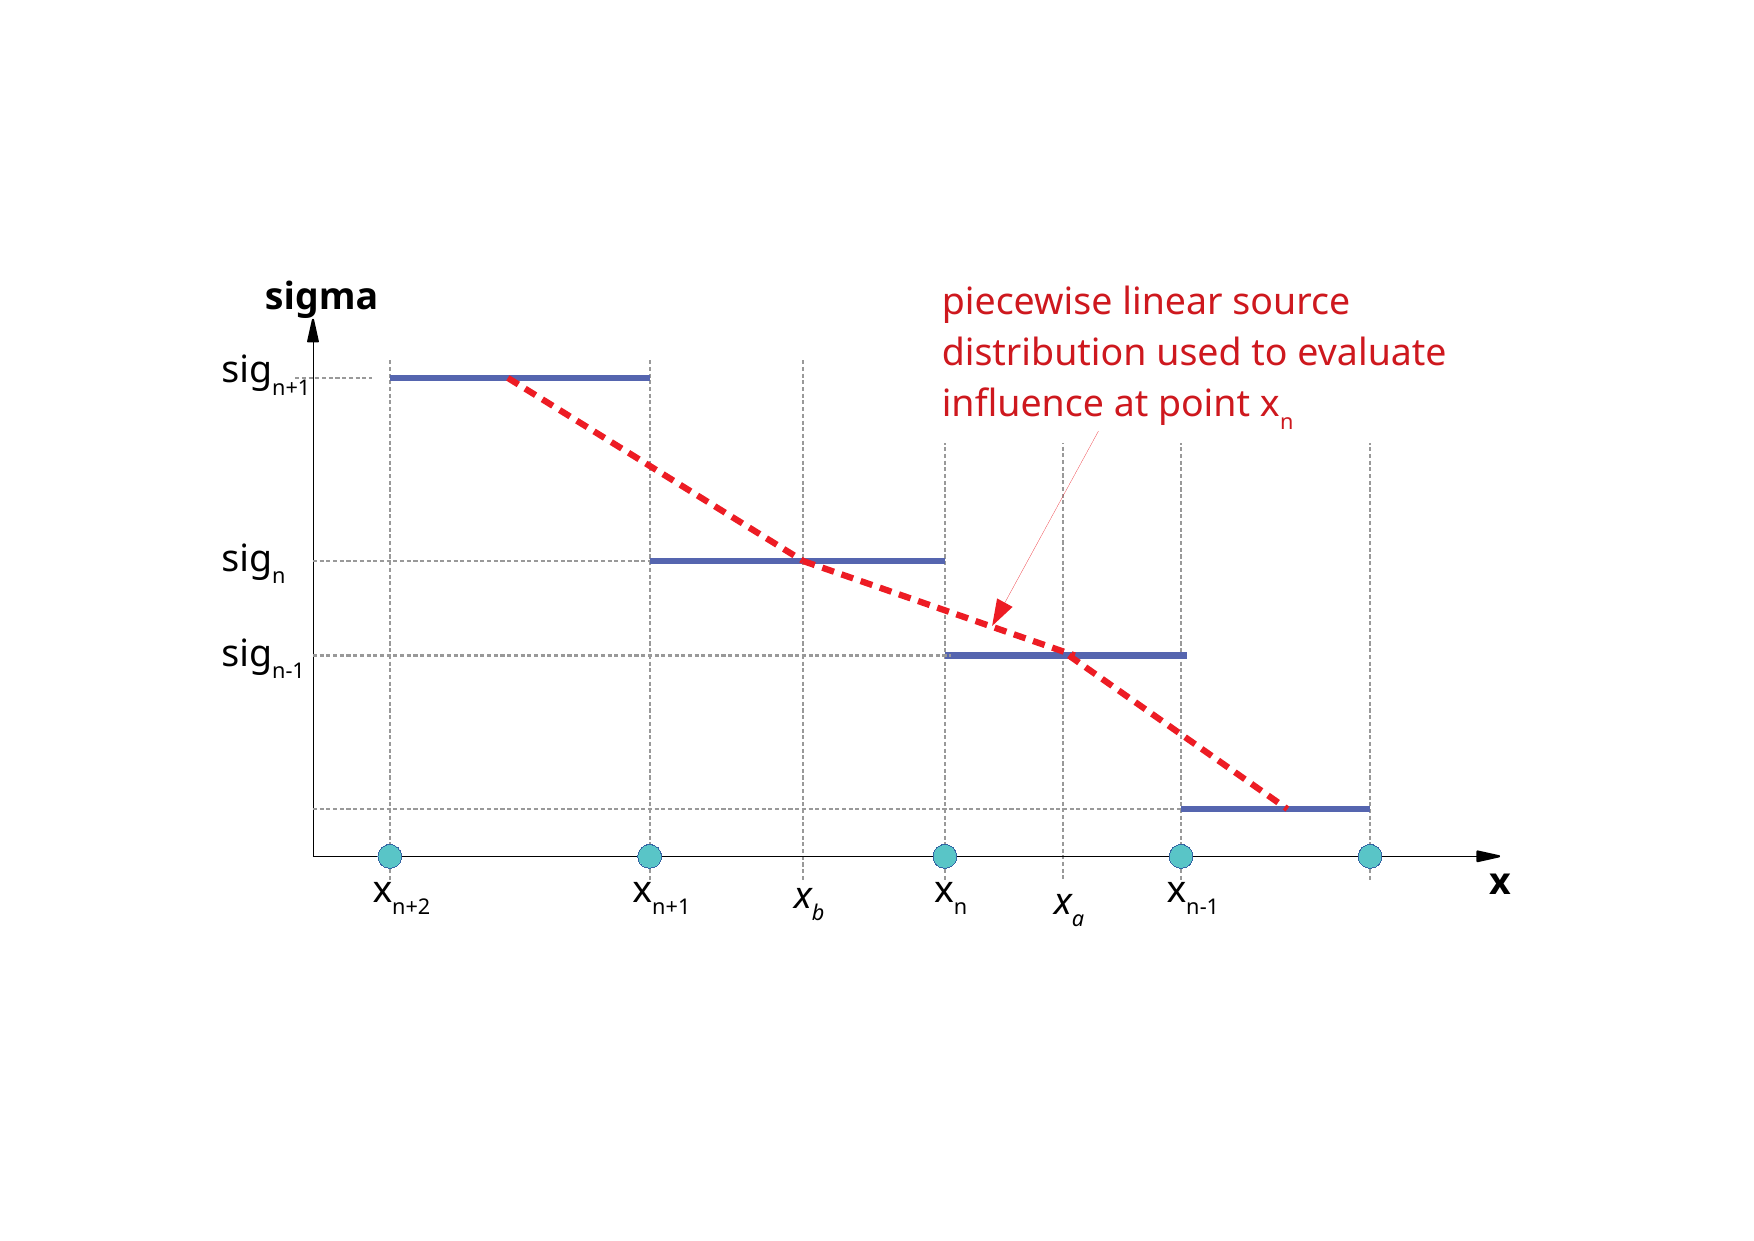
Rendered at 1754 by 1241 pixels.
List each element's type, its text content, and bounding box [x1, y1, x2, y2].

text_box xn+2 [360, 856, 443, 928]
text_box [377, 844, 402, 856]
text_box [1169, 844, 1193, 856]
text_box xa [1027, 868, 1111, 939]
text_box x [1458, 844, 1542, 916]
text_box piecewise linear source distribution used to evaluate influence at point xn [927, 267, 1471, 443]
text_box sign [206, 525, 290, 597]
text_box sign+1 [206, 336, 290, 408]
text_box sigma [248, 259, 396, 331]
text_box [637, 844, 662, 856]
text_box xb [767, 862, 851, 934]
text_box sign-1 [206, 620, 290, 691]
text_box xn [909, 856, 993, 928]
text_box xn-1 [1151, 856, 1235, 928]
text_box [933, 844, 957, 856]
text_box [1358, 844, 1382, 869]
text_box xn+1 [620, 856, 703, 928]
